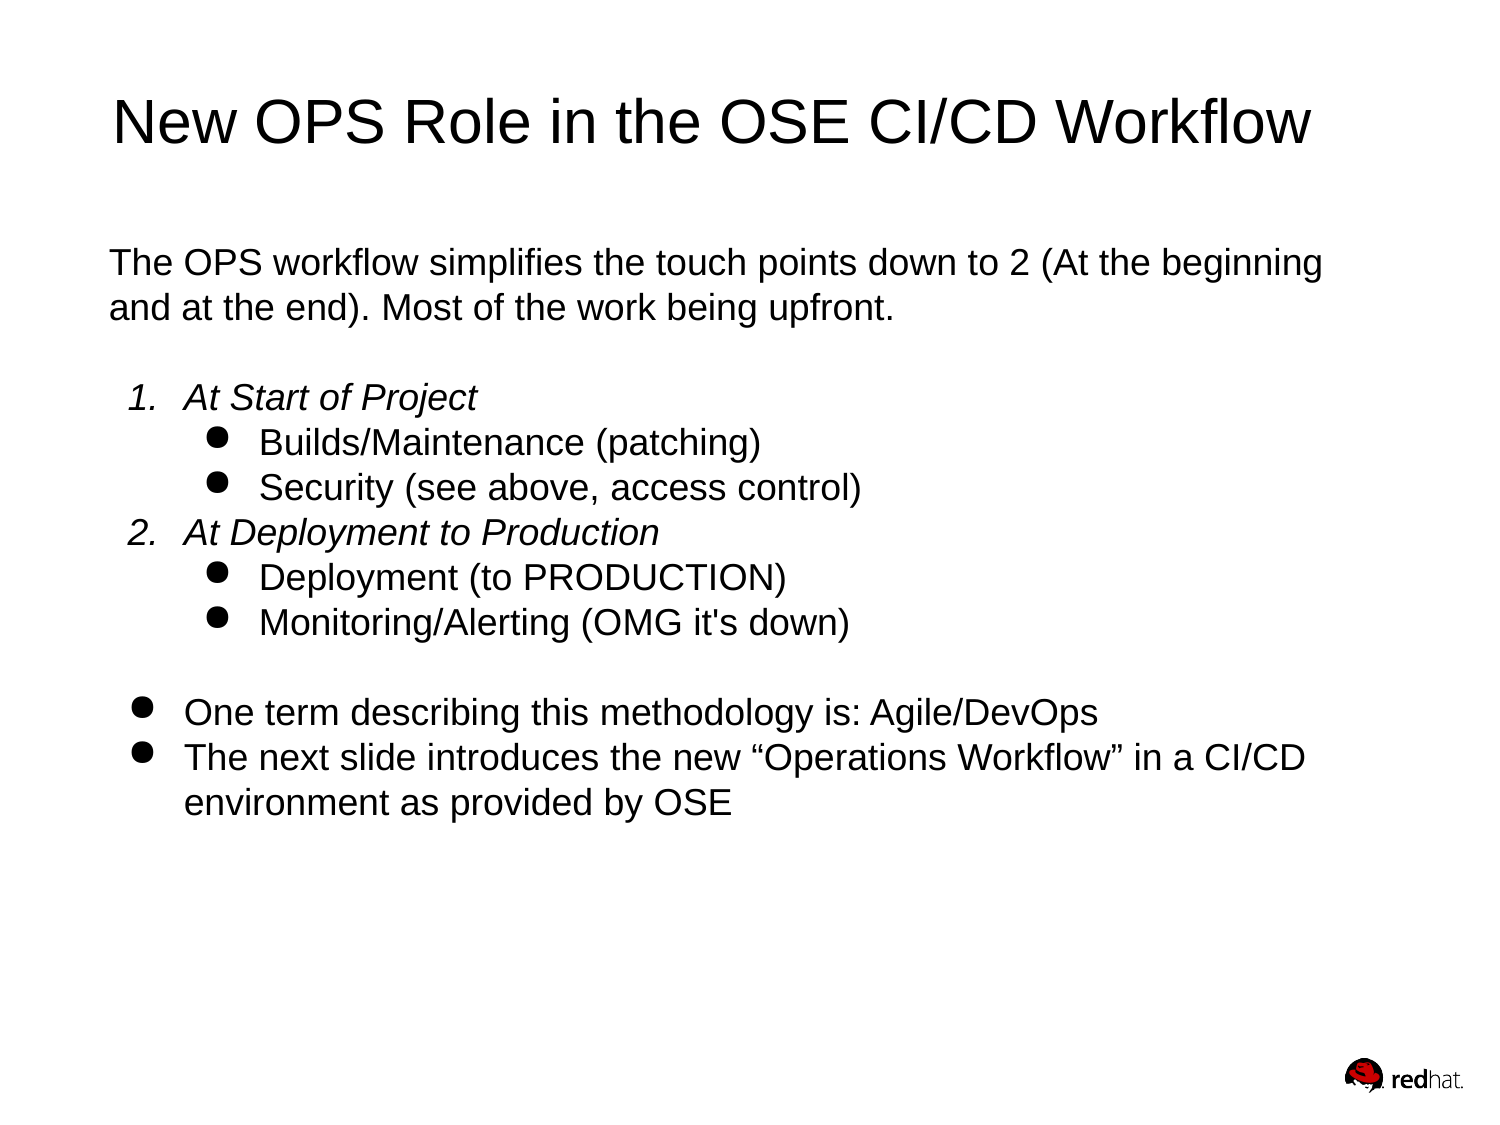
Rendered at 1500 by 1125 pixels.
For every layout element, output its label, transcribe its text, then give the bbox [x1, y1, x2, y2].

picture [1345, 1058, 1463, 1097]
text_box New OPS Role in the OSE CI/CD Workflow [112, 0, 1388, 237]
text_box The OPS workflow simplifies the touch points down to 2 (At the beginning and at the end). Most of the work being upfront. At Start of Project Builds/Maintenance (patching) Security (see above, access control) At Deployment to Production Deployment (to PRODUCTION) Monitoring/Alerting (OMG it's down) One term describing this methodology is: Agile/DevOps The next slide introduces the new “Operations Workflow” in a CI/CD environment as provided by OSE [108, 237, 1392, 1005]
